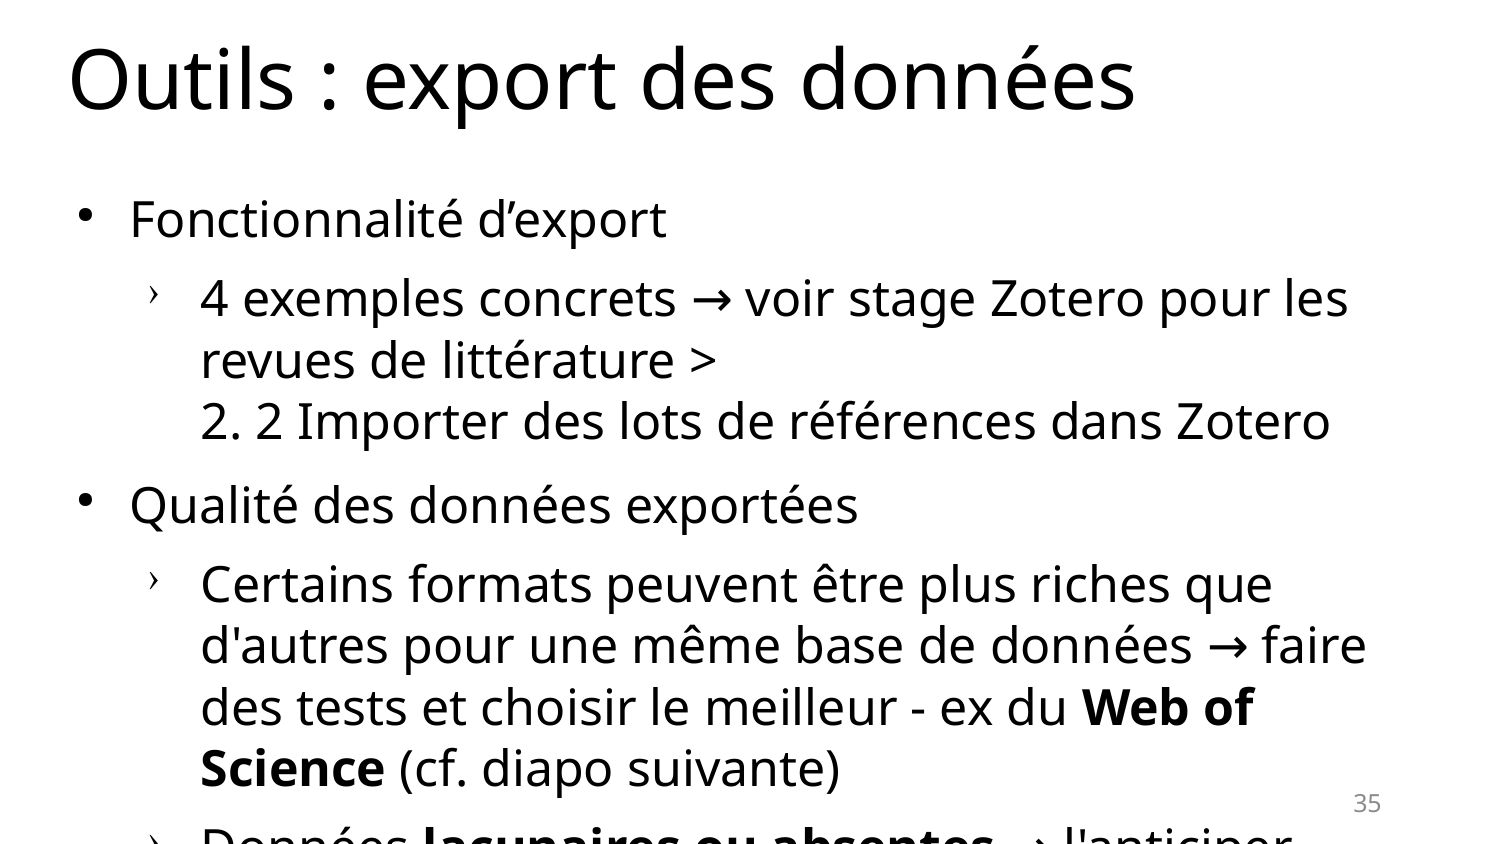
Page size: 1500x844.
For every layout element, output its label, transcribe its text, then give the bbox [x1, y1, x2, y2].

list Fonctionnalité d’export 4 exemples concrets → voir stage Zotero pour les revues de littérature > 2. 2 Importer des lots de références dans Zotero Qualité des données exportées Certains formats peuvent être plus riches que d'autres pour une même base de données → faire des tests et choisir le meilleur - ex du Web of Science (cf. diapo suivante) Données lacunaires ou absentes → l'anticiper - exemple du résumé de Google Scholar : le résumé est en fait généralement un extrait [58, 188, 1407, 759]
title Outils : export des données [52, 1, 1347, 165]
